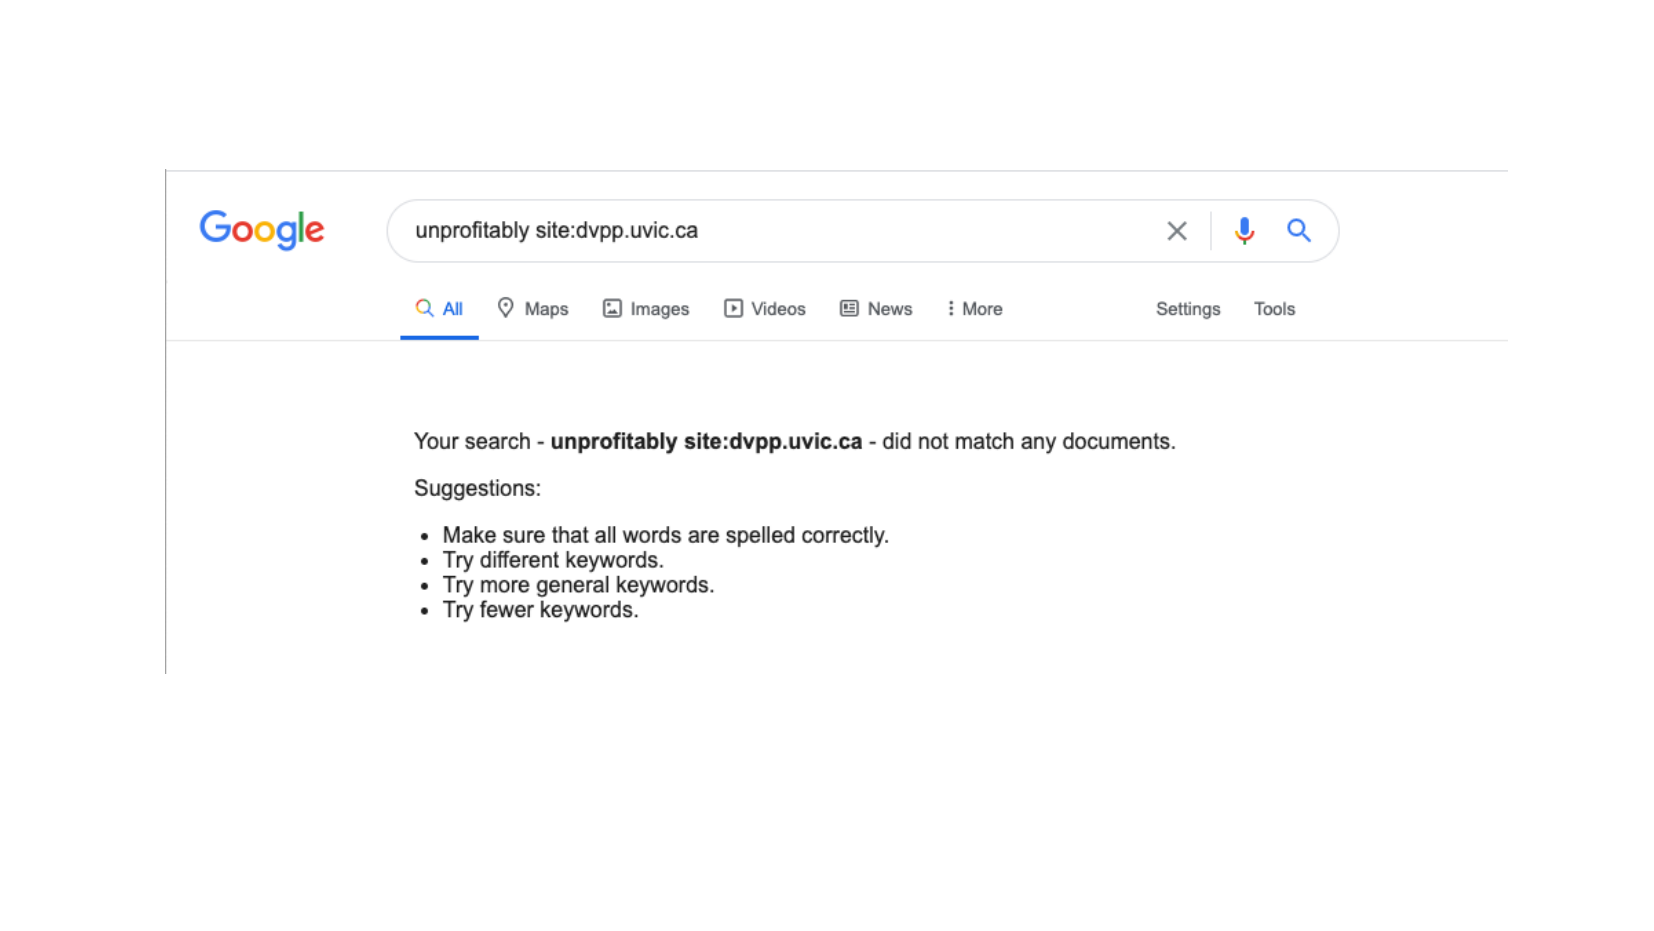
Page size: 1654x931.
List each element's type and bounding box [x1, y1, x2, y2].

picture [165, 169, 1508, 674]
